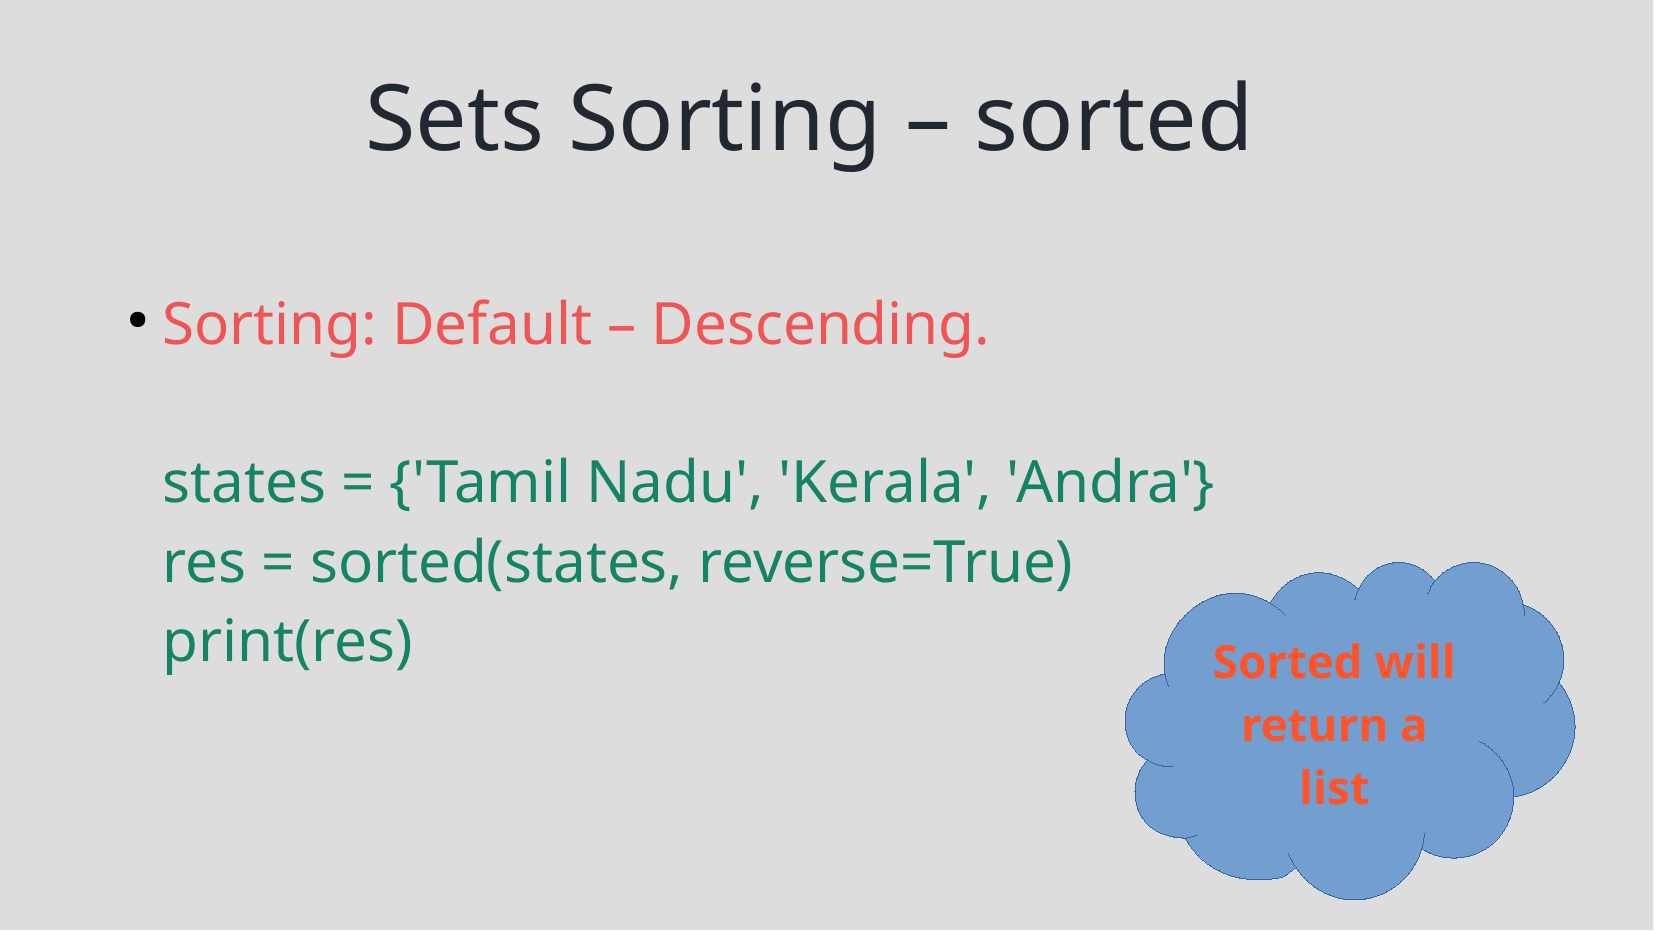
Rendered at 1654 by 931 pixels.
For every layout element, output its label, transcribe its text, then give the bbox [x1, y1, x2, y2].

title Sets Sorting – sorted [82, 37, 1538, 193]
text_box Sorted will return a list [1125, 562, 1576, 900]
text_box Sorting: Default – Descending. states = {'Tamil Nadu', 'Kerala', 'Andra'} res = sorted(states, reverse=True) print(res) [112, 195, 1613, 676]
